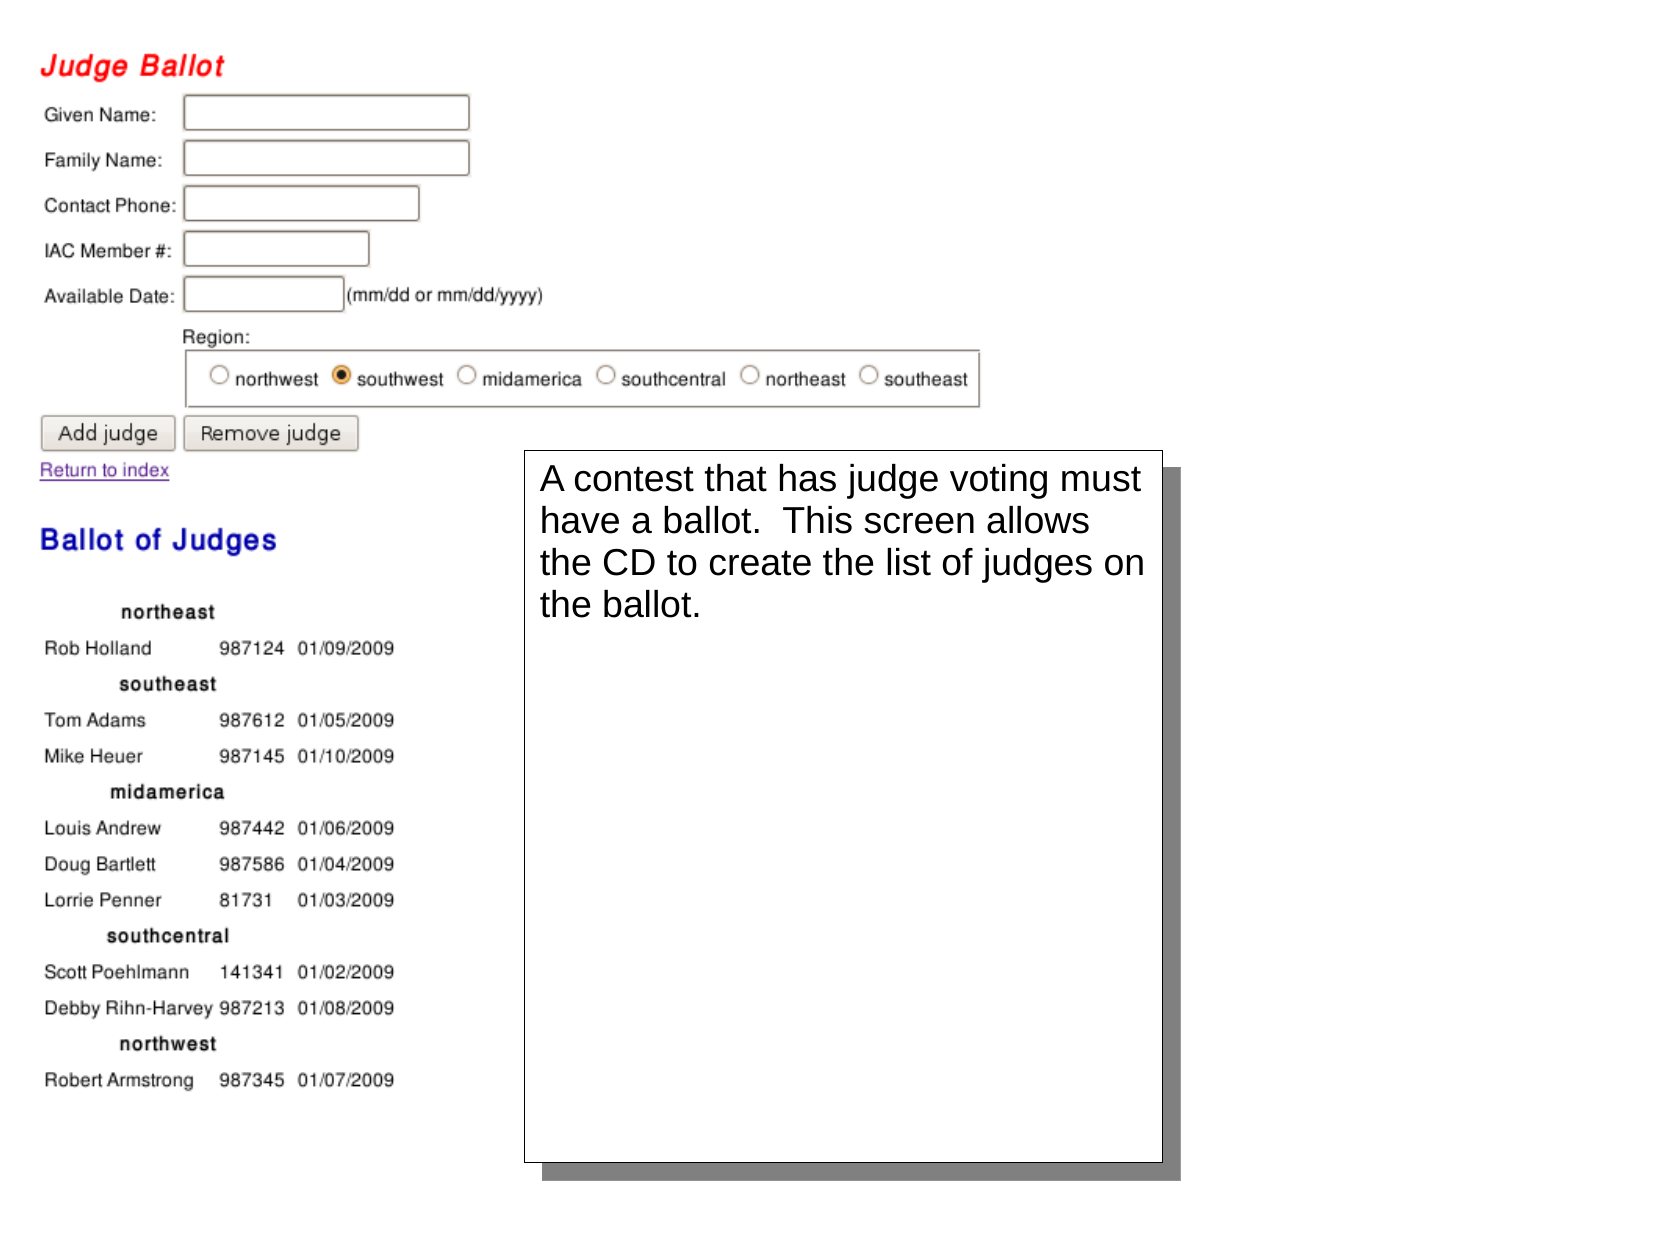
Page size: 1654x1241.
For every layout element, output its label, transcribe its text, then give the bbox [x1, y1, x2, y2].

text_box A contest that has judge voting must have a ballot. This screen allows the CD to create the list of judges on the ballot. [524, 450, 1163, 1163]
picture [32, 37, 1013, 1096]
